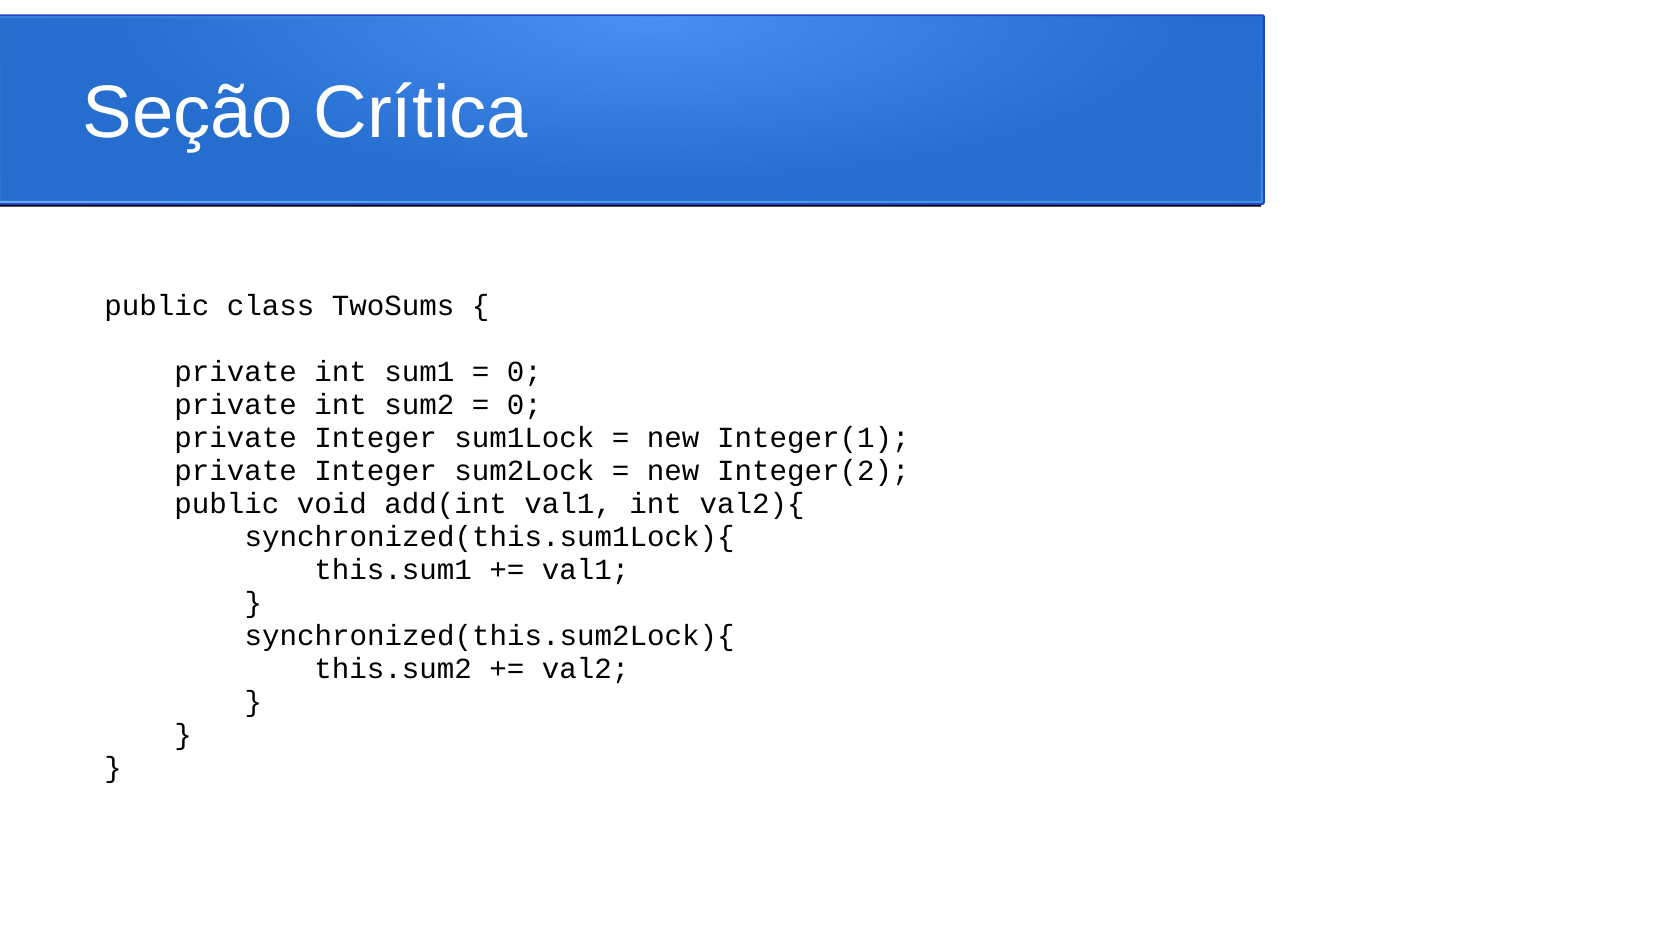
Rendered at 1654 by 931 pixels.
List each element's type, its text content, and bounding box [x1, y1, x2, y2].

text_box public class TwoSums { private int sum1 = 0; private int sum2 = 0; private Integer sum1Lock = new Integer(1); private Integer sum2Lock = new Integer(2); public void add(int val1, int val2){ synchronized(this.sum1Lock){ this.sum1 += val1; } synchronized(this.sum2Lock){ this.sum2 += val2; } } } [89, 283, 1193, 804]
title Seção Crítica [82, 35, 1235, 189]
